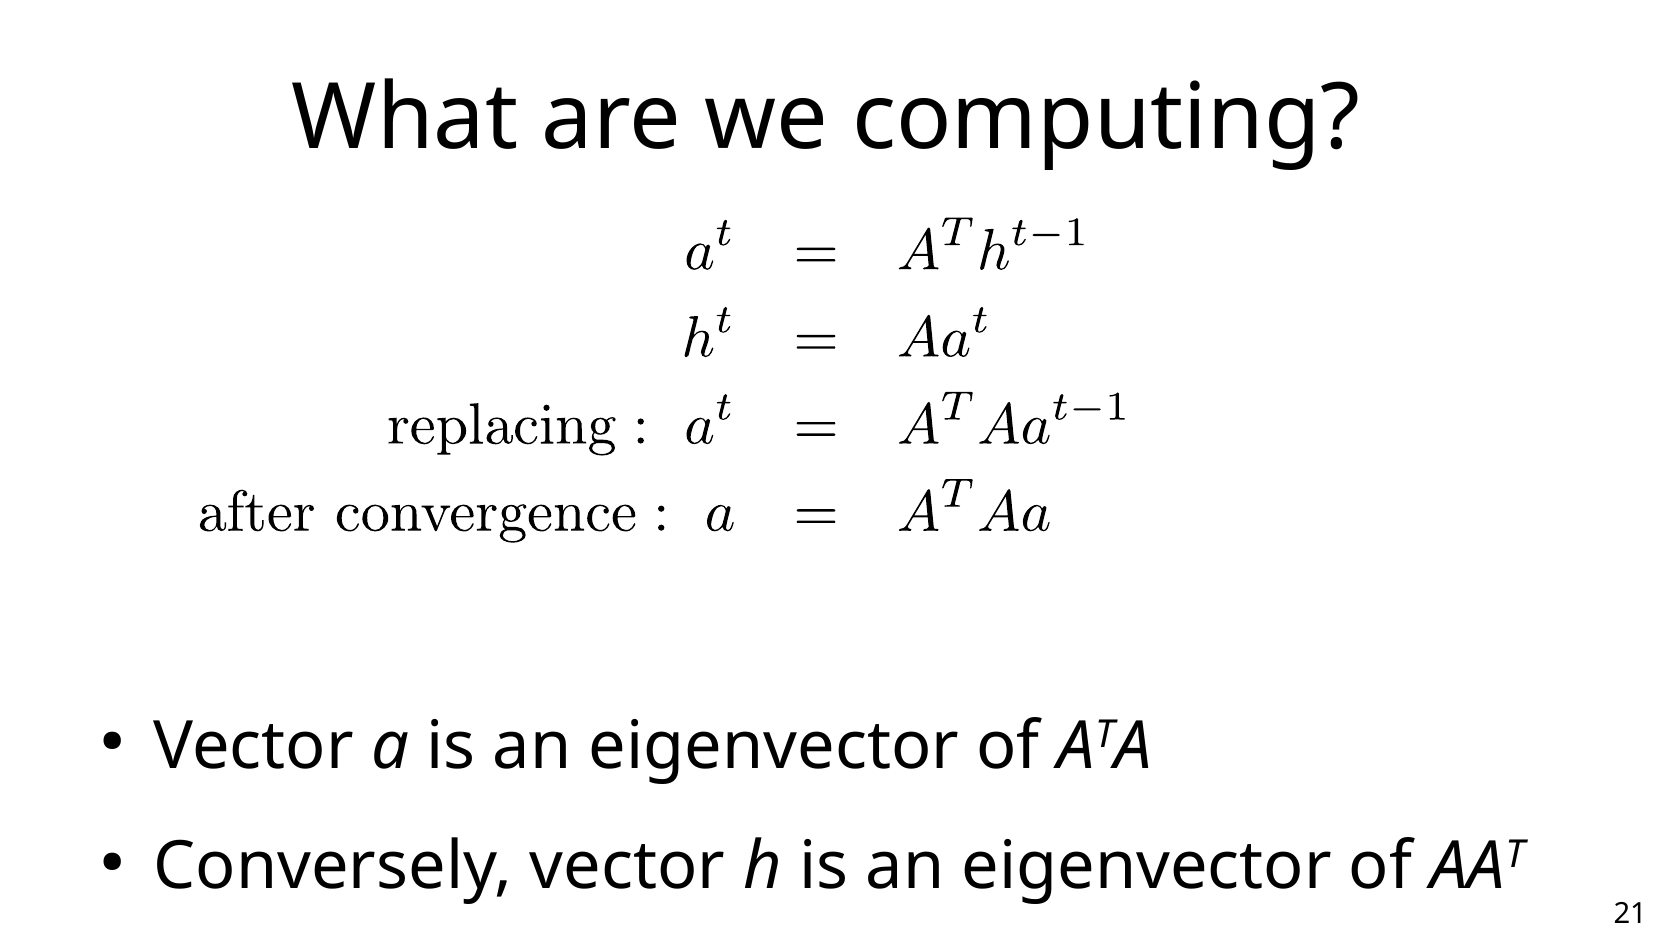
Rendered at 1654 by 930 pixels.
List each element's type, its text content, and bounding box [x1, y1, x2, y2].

title What are we computing? [82, 1, 1571, 225]
text_box [197, 217, 1129, 543]
list Vector a is an eigenvector of ATA Conversely, vector h is an eigenvector of AAT [82, 697, 1571, 927]
